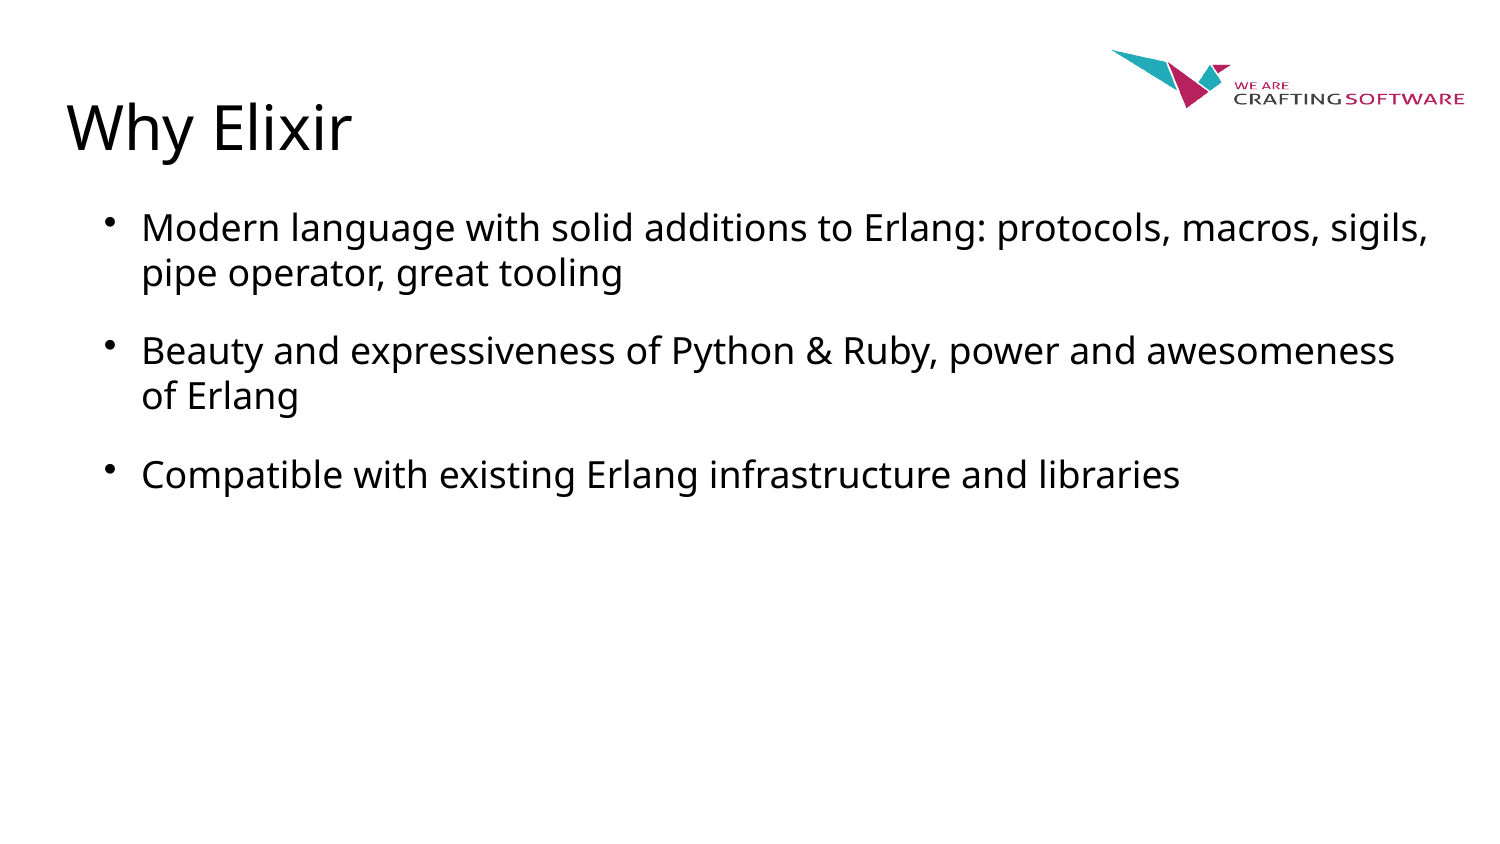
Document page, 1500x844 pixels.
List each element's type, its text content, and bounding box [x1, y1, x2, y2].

list Modern language with solid additions to Erlang: protocols, macros, sigils, pipe operator, great tooling Beauty and expressiveness of Python & Ruby, power and awesomeness of Erlang Compatible with existing Erlang infrastructure and libraries [51, 189, 1449, 750]
title Why Elixir [51, 72, 1449, 167]
picture [1094, 0, 1481, 163]
